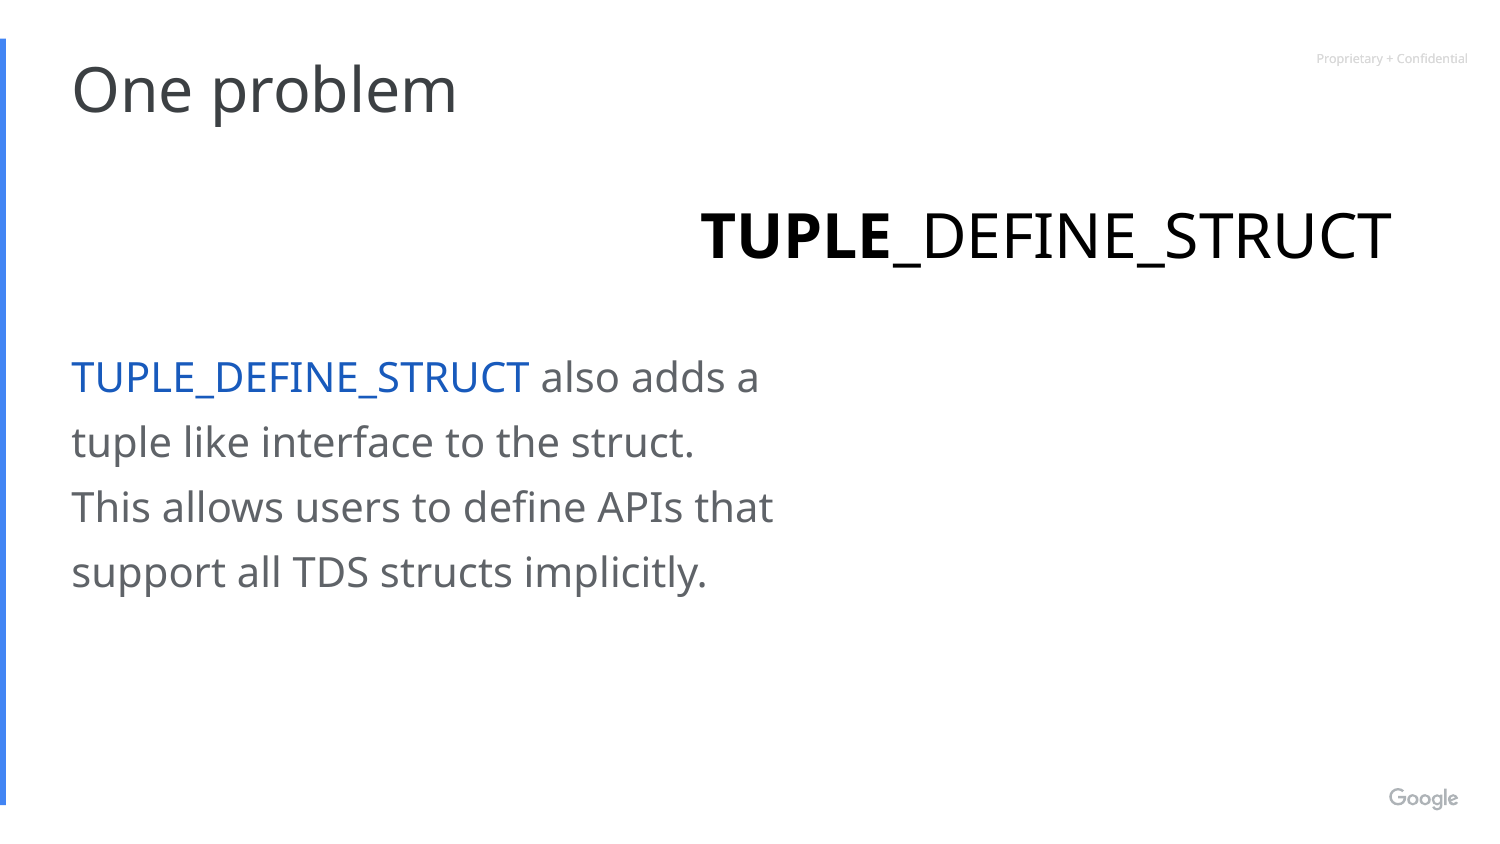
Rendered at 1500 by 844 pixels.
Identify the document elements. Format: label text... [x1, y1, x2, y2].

title One problem [56, 43, 1336, 112]
list TUPLE_DEFINE_STRUCT also adds a tuple like interface to the struct. This allows users to define APIs that support all TDS structs implicitly. [56, 321, 797, 585]
text_box TUPLE_DEFINE_STRUCT [685, 180, 1429, 286]
